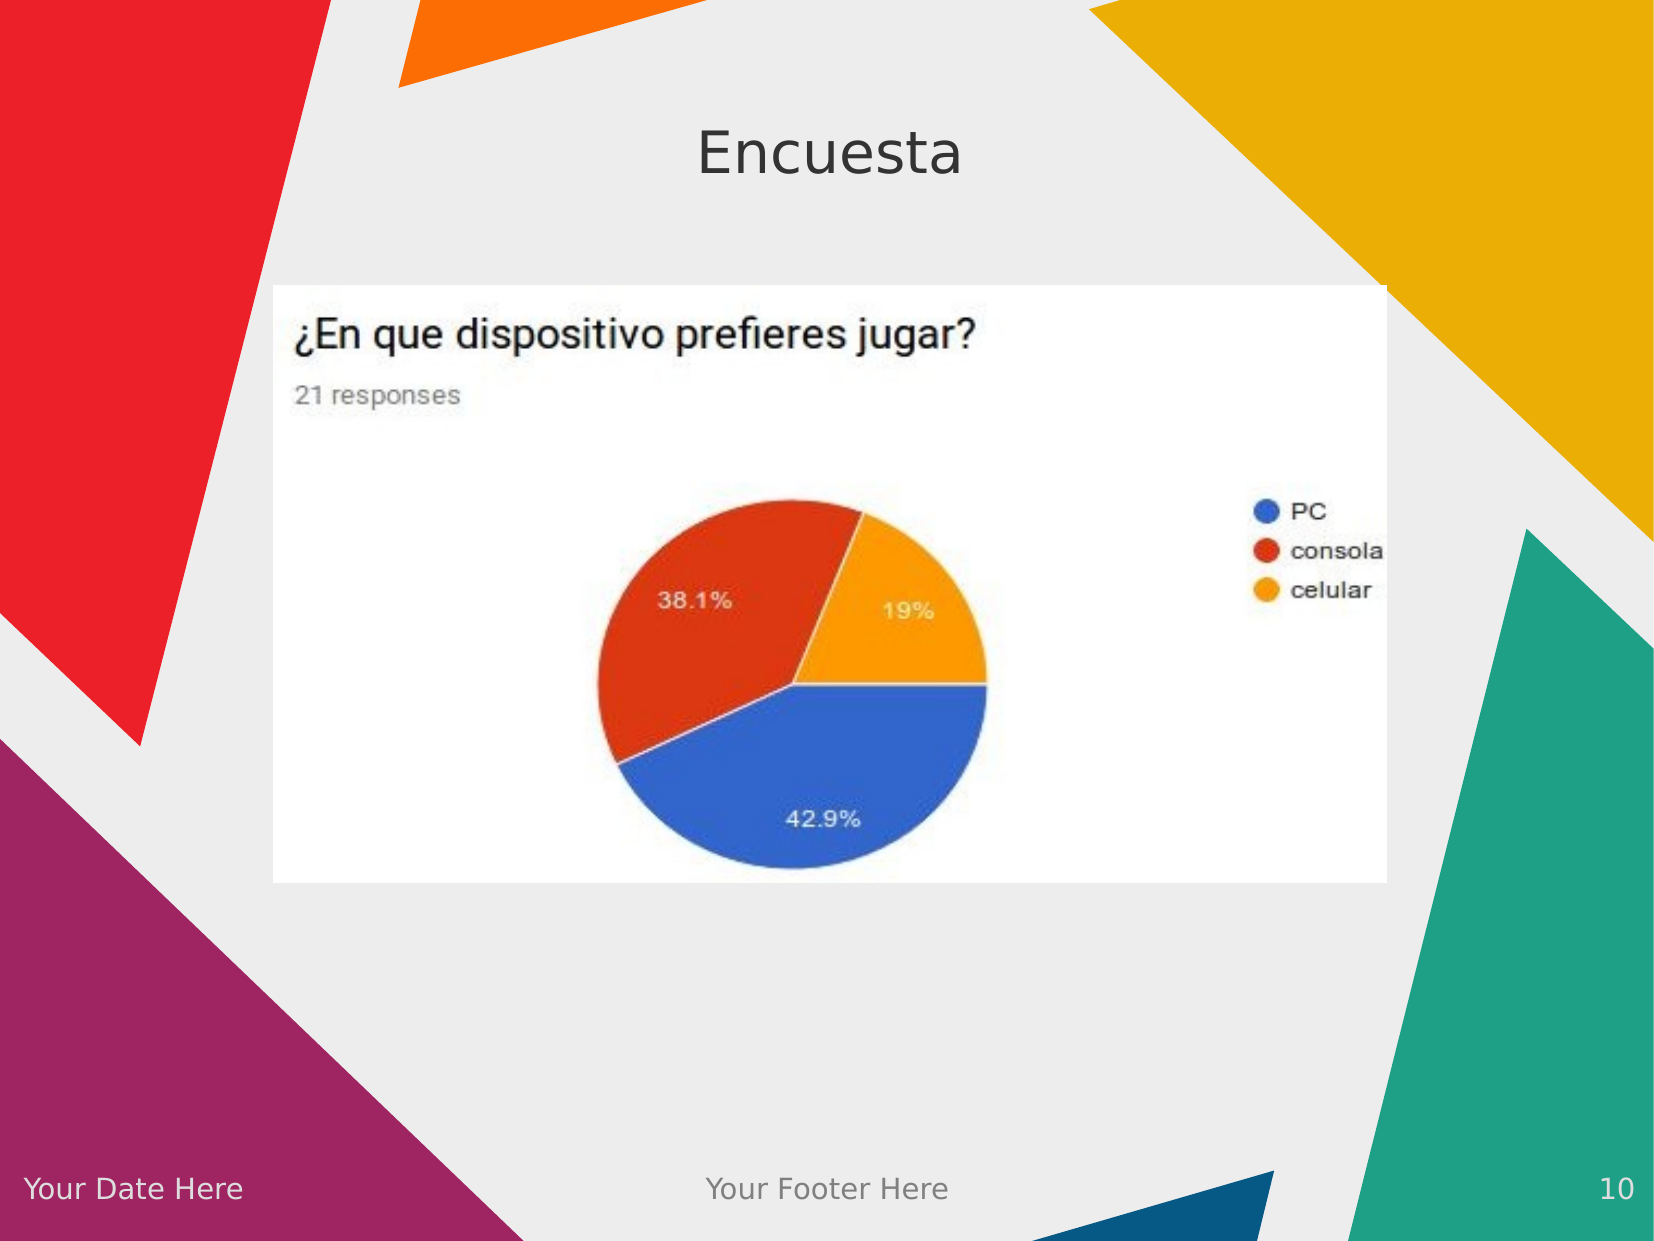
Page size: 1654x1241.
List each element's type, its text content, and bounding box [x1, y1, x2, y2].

picture [273, 285, 1387, 883]
title Encuesta [289, 49, 1372, 257]
